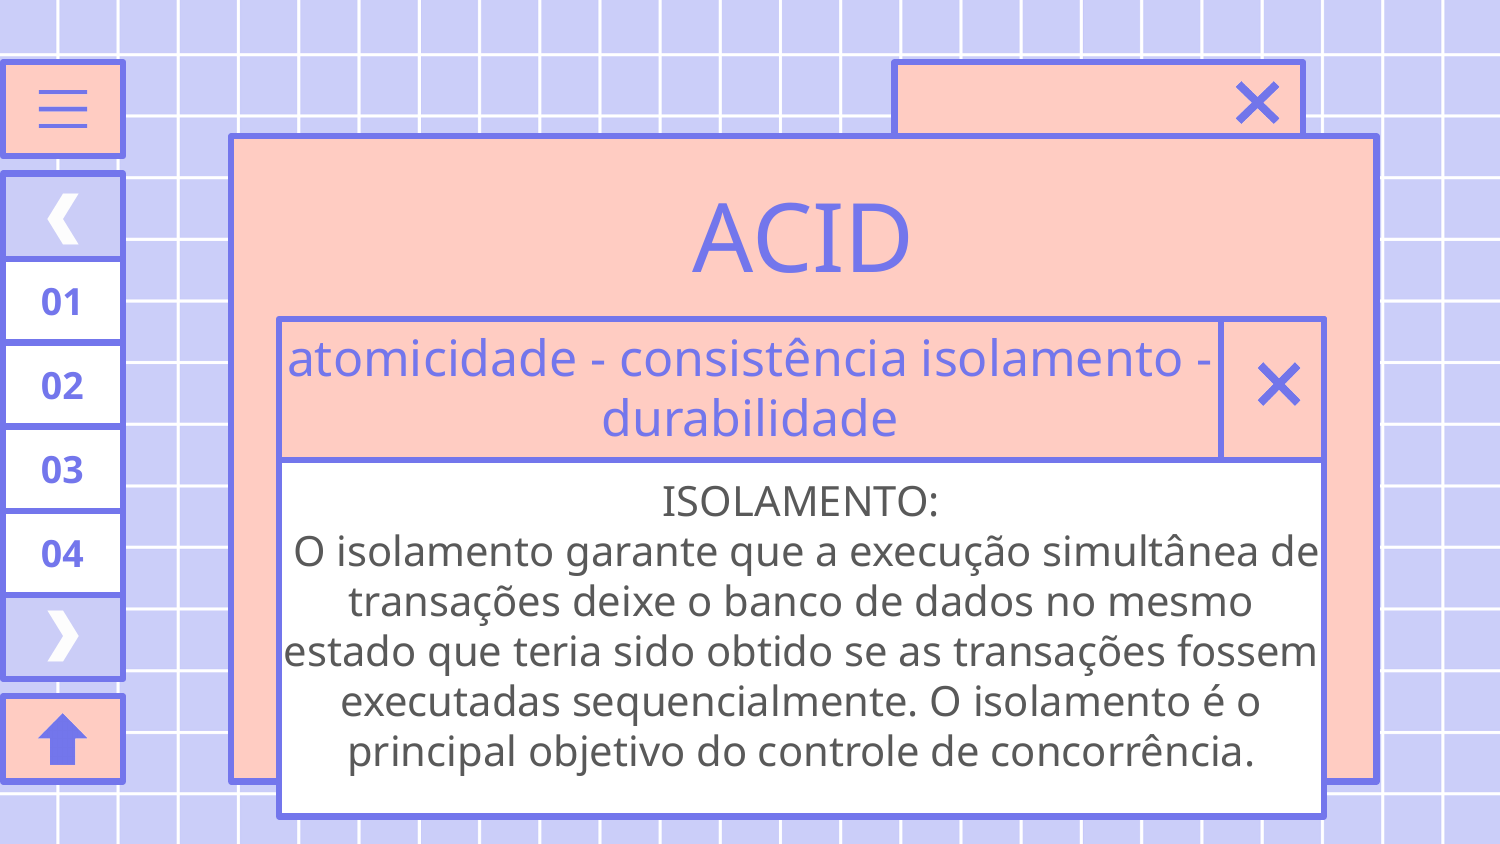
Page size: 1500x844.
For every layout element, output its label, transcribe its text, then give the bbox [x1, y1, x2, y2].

text_box [278, 318, 1325, 533]
picture [38, 610, 88, 662]
picture [38, 90, 88, 128]
subtitle ISOLAMENTO: O isolamento garante que a execução simultânea de transações deixe o banco de dados no mesmo estado que teria sido obtido se as transações fossem executadas sequencialmente. O isolamento é o principal objetivo do controle de concorrência. [278, 533, 1325, 817]
text_box 01 [20, 281, 104, 319]
text_box 02 [20, 365, 104, 403]
picture [0, 0, 1500, 844]
text_box 03 [20, 449, 104, 487]
title atomicidade - consistência isolamento - durabilidade [280, 324, 1220, 450]
picture [38, 193, 88, 245]
picture [37, 713, 87, 765]
title ACID [421, 172, 1187, 298]
text_box 04 [20, 533, 104, 572]
